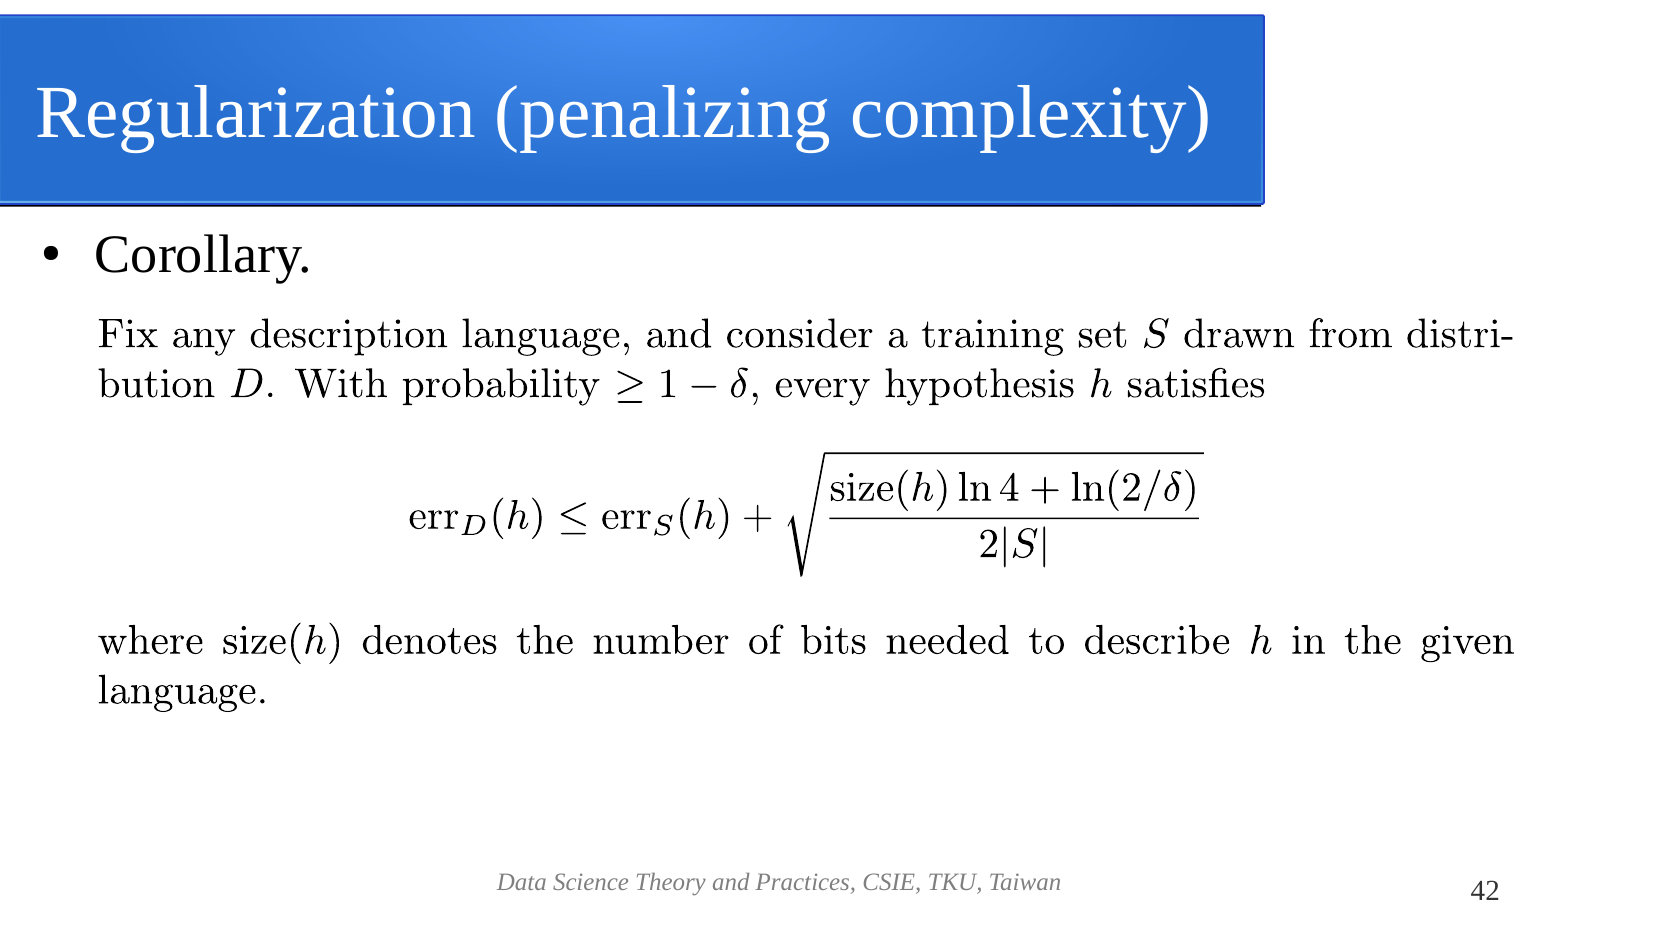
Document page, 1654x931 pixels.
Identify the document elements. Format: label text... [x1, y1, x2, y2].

picture [97, 318, 1514, 713]
title Regularization (penalizing complexity) [35, 35, 1217, 189]
list Corollary. [23, 224, 1512, 764]
